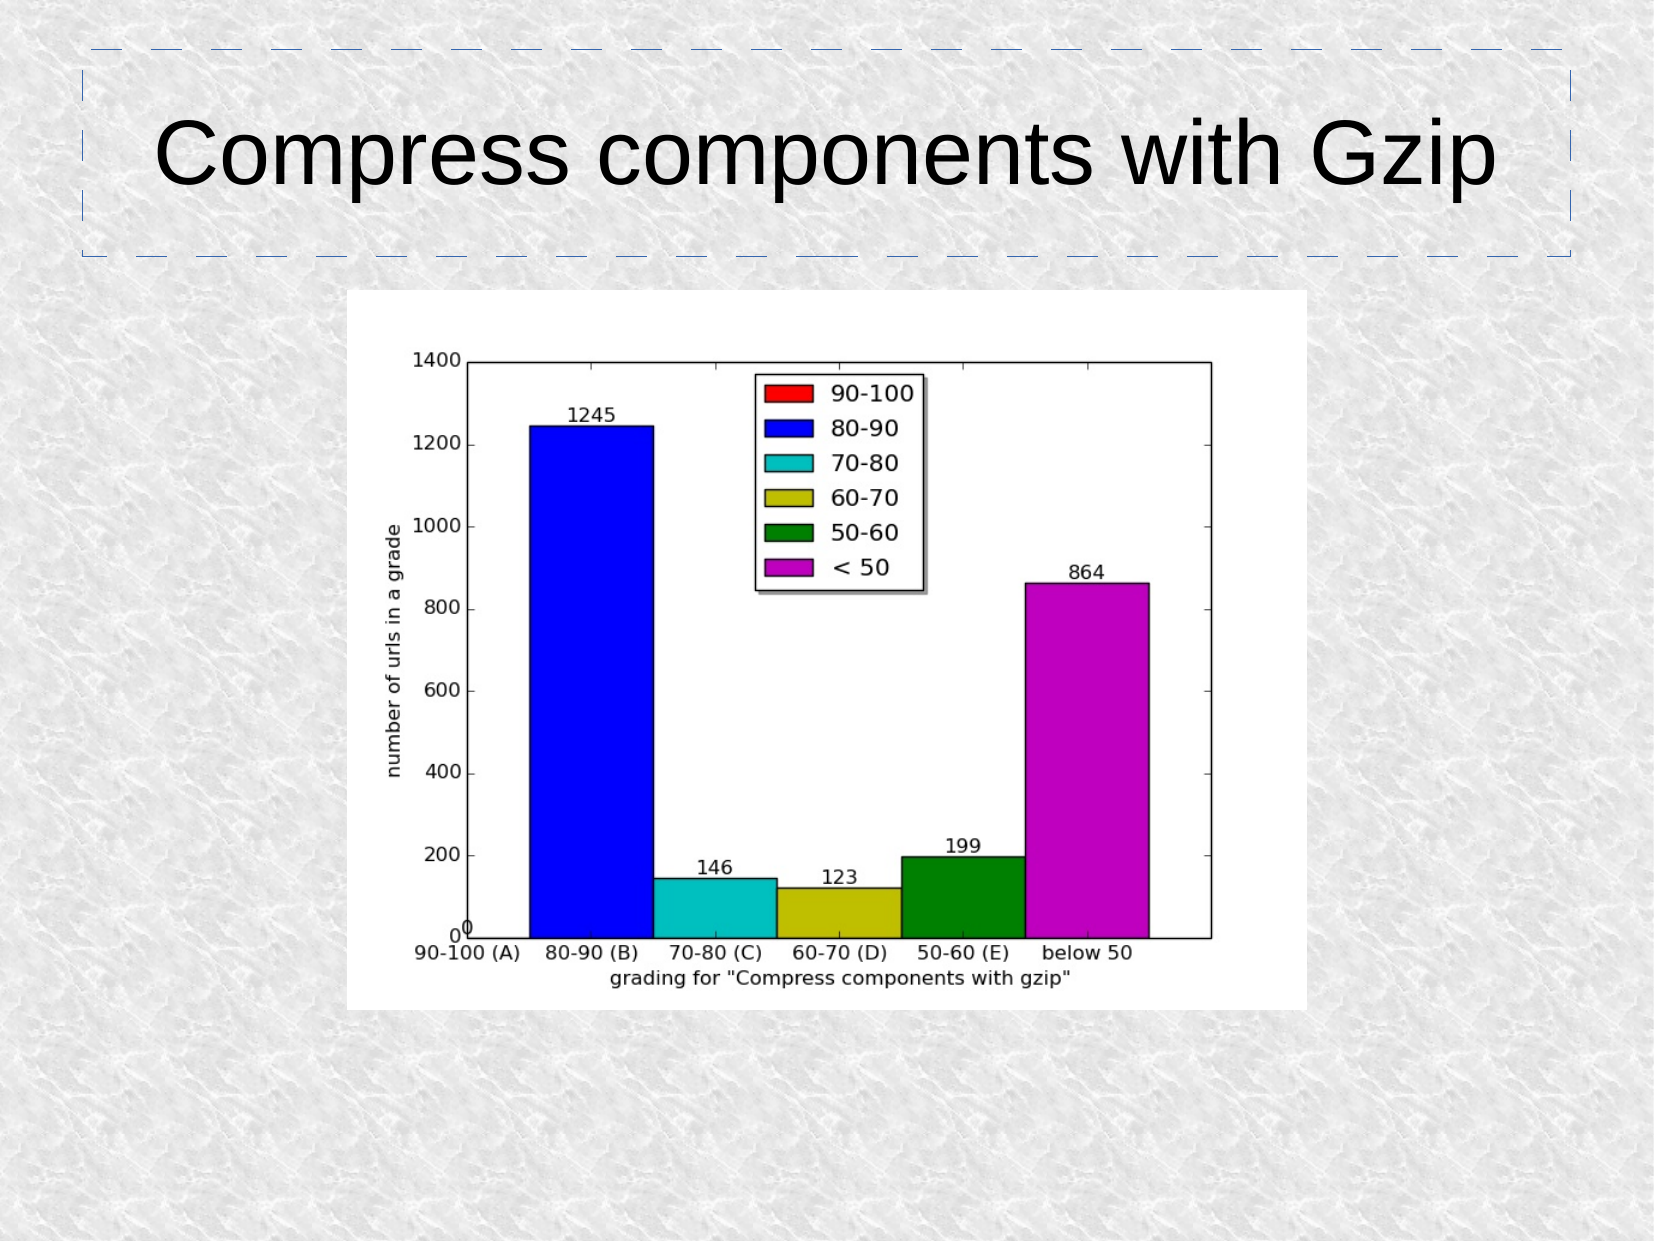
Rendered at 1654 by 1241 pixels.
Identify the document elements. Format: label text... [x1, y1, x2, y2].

title Compress components with Gzip [82, 49, 1571, 257]
picture [0, 0, 1654, 1241]
